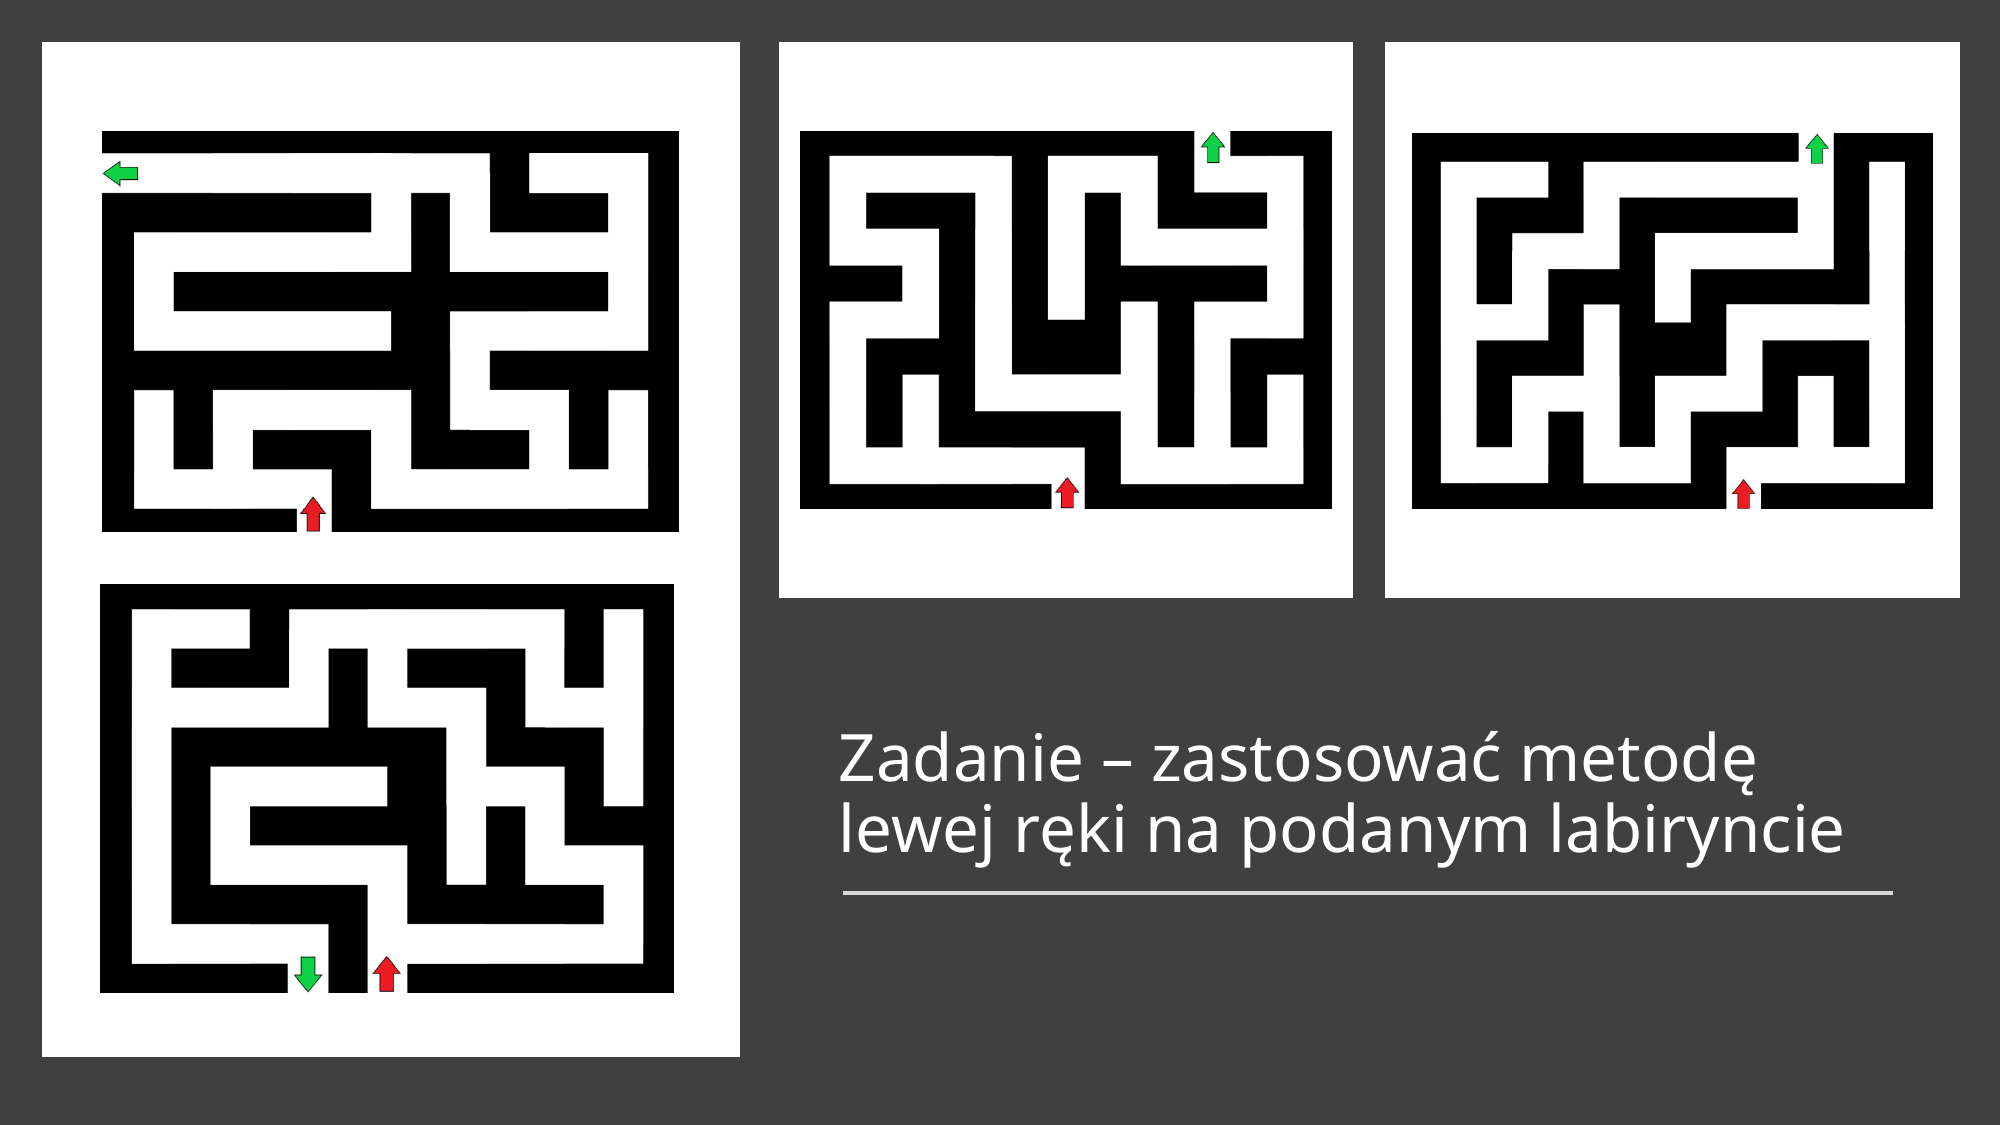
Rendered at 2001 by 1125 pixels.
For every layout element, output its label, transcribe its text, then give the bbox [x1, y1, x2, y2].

title Zadanie – zastosować metodę lewej ręki na podanym labiryncie [823, 656, 1885, 875]
picture [102, 131, 679, 532]
text_box [0, 0, 2000, 1125]
picture [100, 584, 674, 993]
picture [800, 131, 1332, 509]
picture [1412, 133, 1933, 509]
